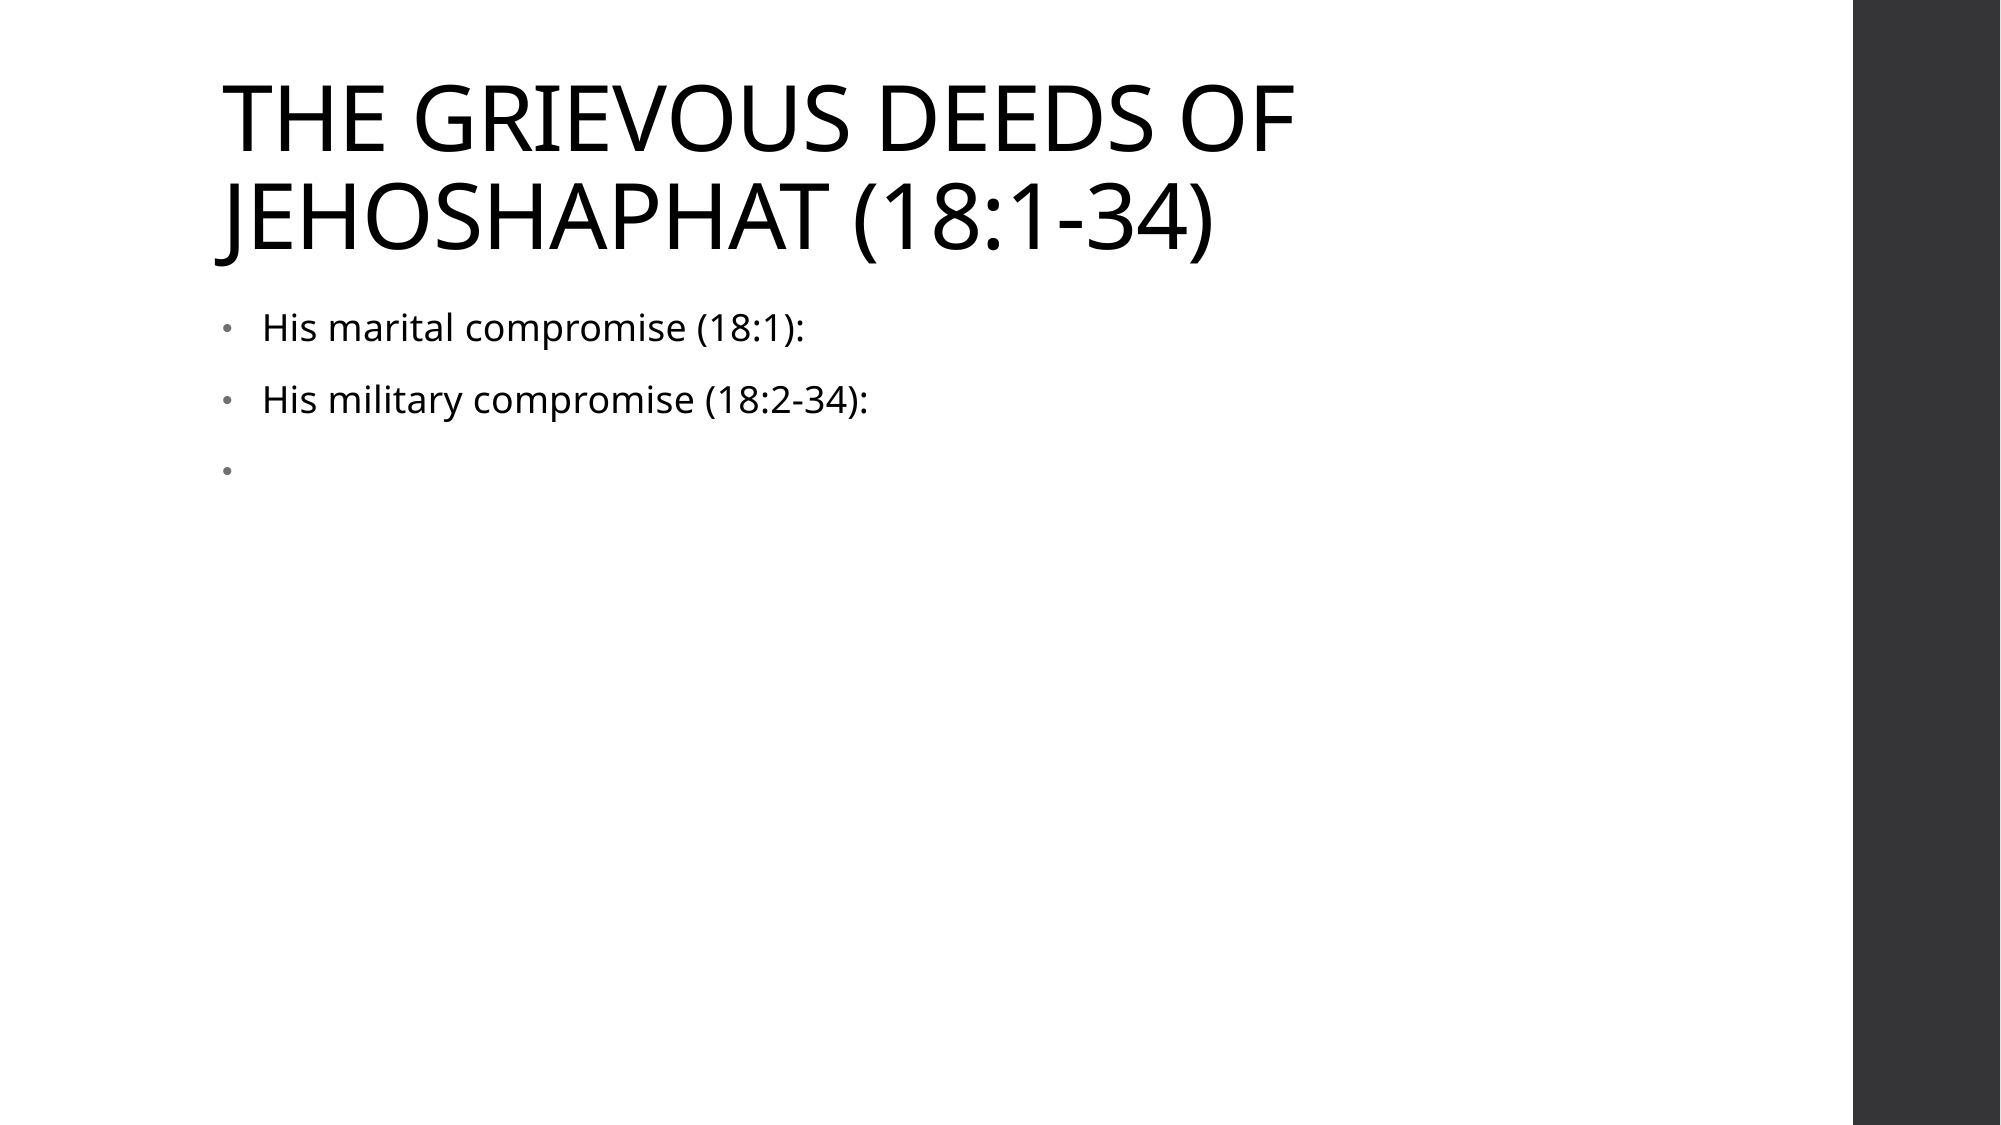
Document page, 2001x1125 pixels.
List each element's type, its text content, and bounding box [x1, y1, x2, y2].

title THE GRIEVOUS DEEDS OF JEHOSHAPHAT (18:1-34) [206, 60, 1797, 278]
list His marital compromise (18:1): His military compromise (18:2-34): [206, 299, 1617, 1014]
